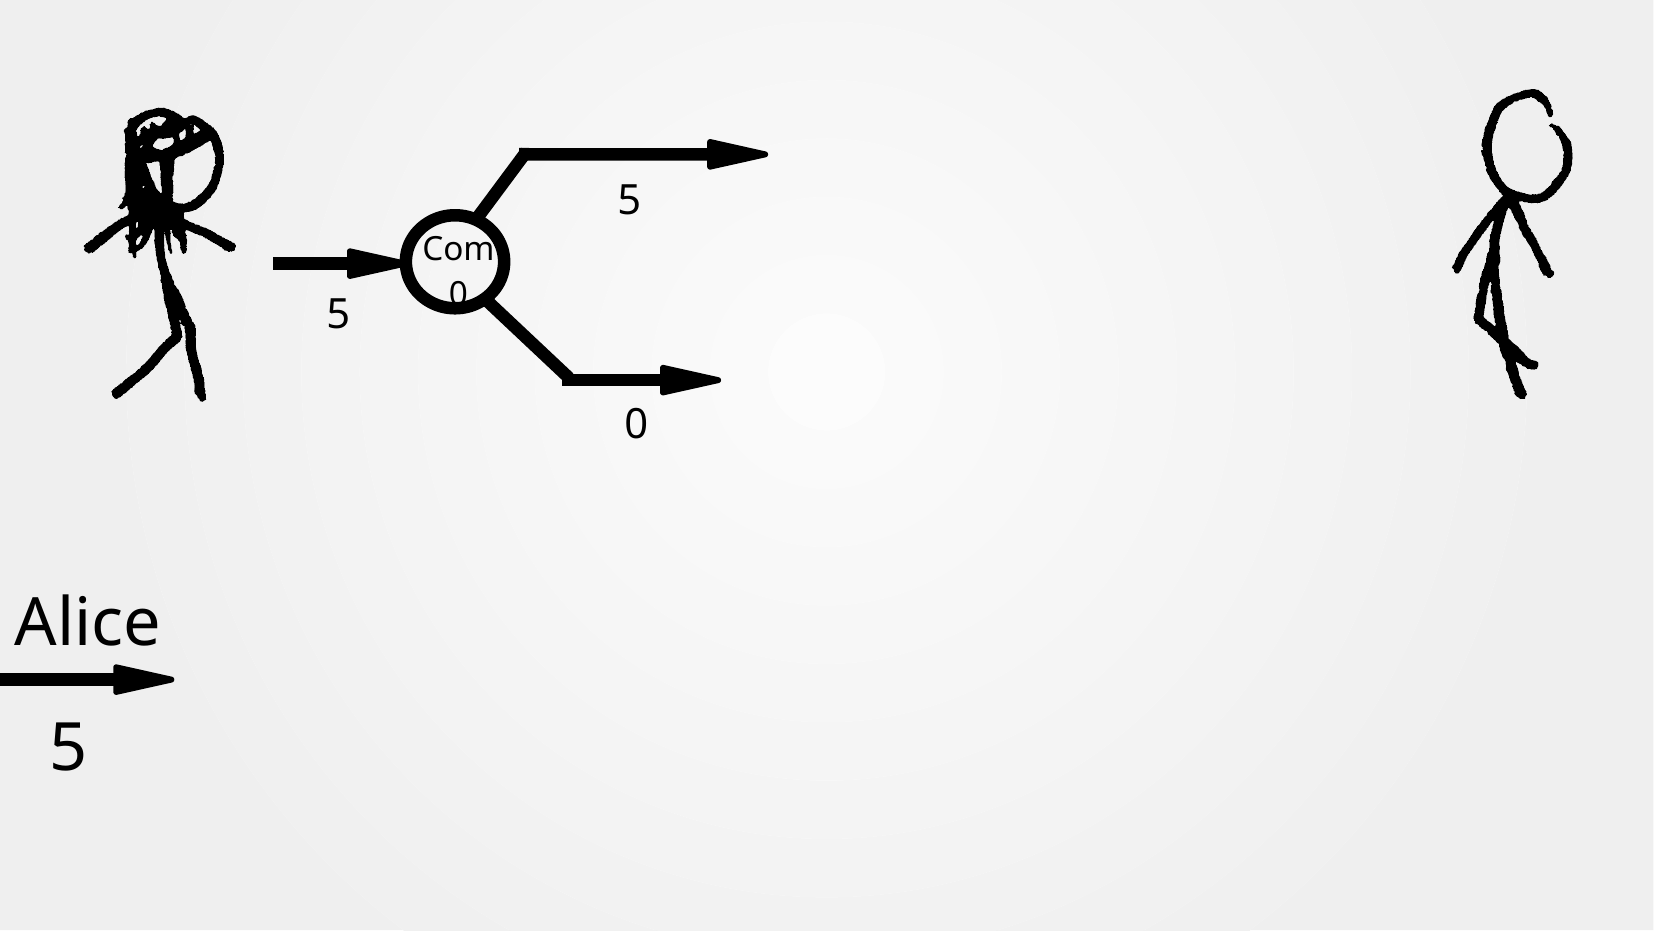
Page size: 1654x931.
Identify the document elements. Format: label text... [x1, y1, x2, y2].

picture [82, 106, 238, 402]
text_box 5 [311, 276, 367, 347]
text_box 5 [34, 691, 121, 794]
text_box Com 0 [407, 217, 526, 316]
picture [1448, 85, 1576, 402]
text_box 5 [602, 162, 657, 233]
text_box 0 [609, 386, 673, 457]
text_box Alice [0, 566, 192, 662]
